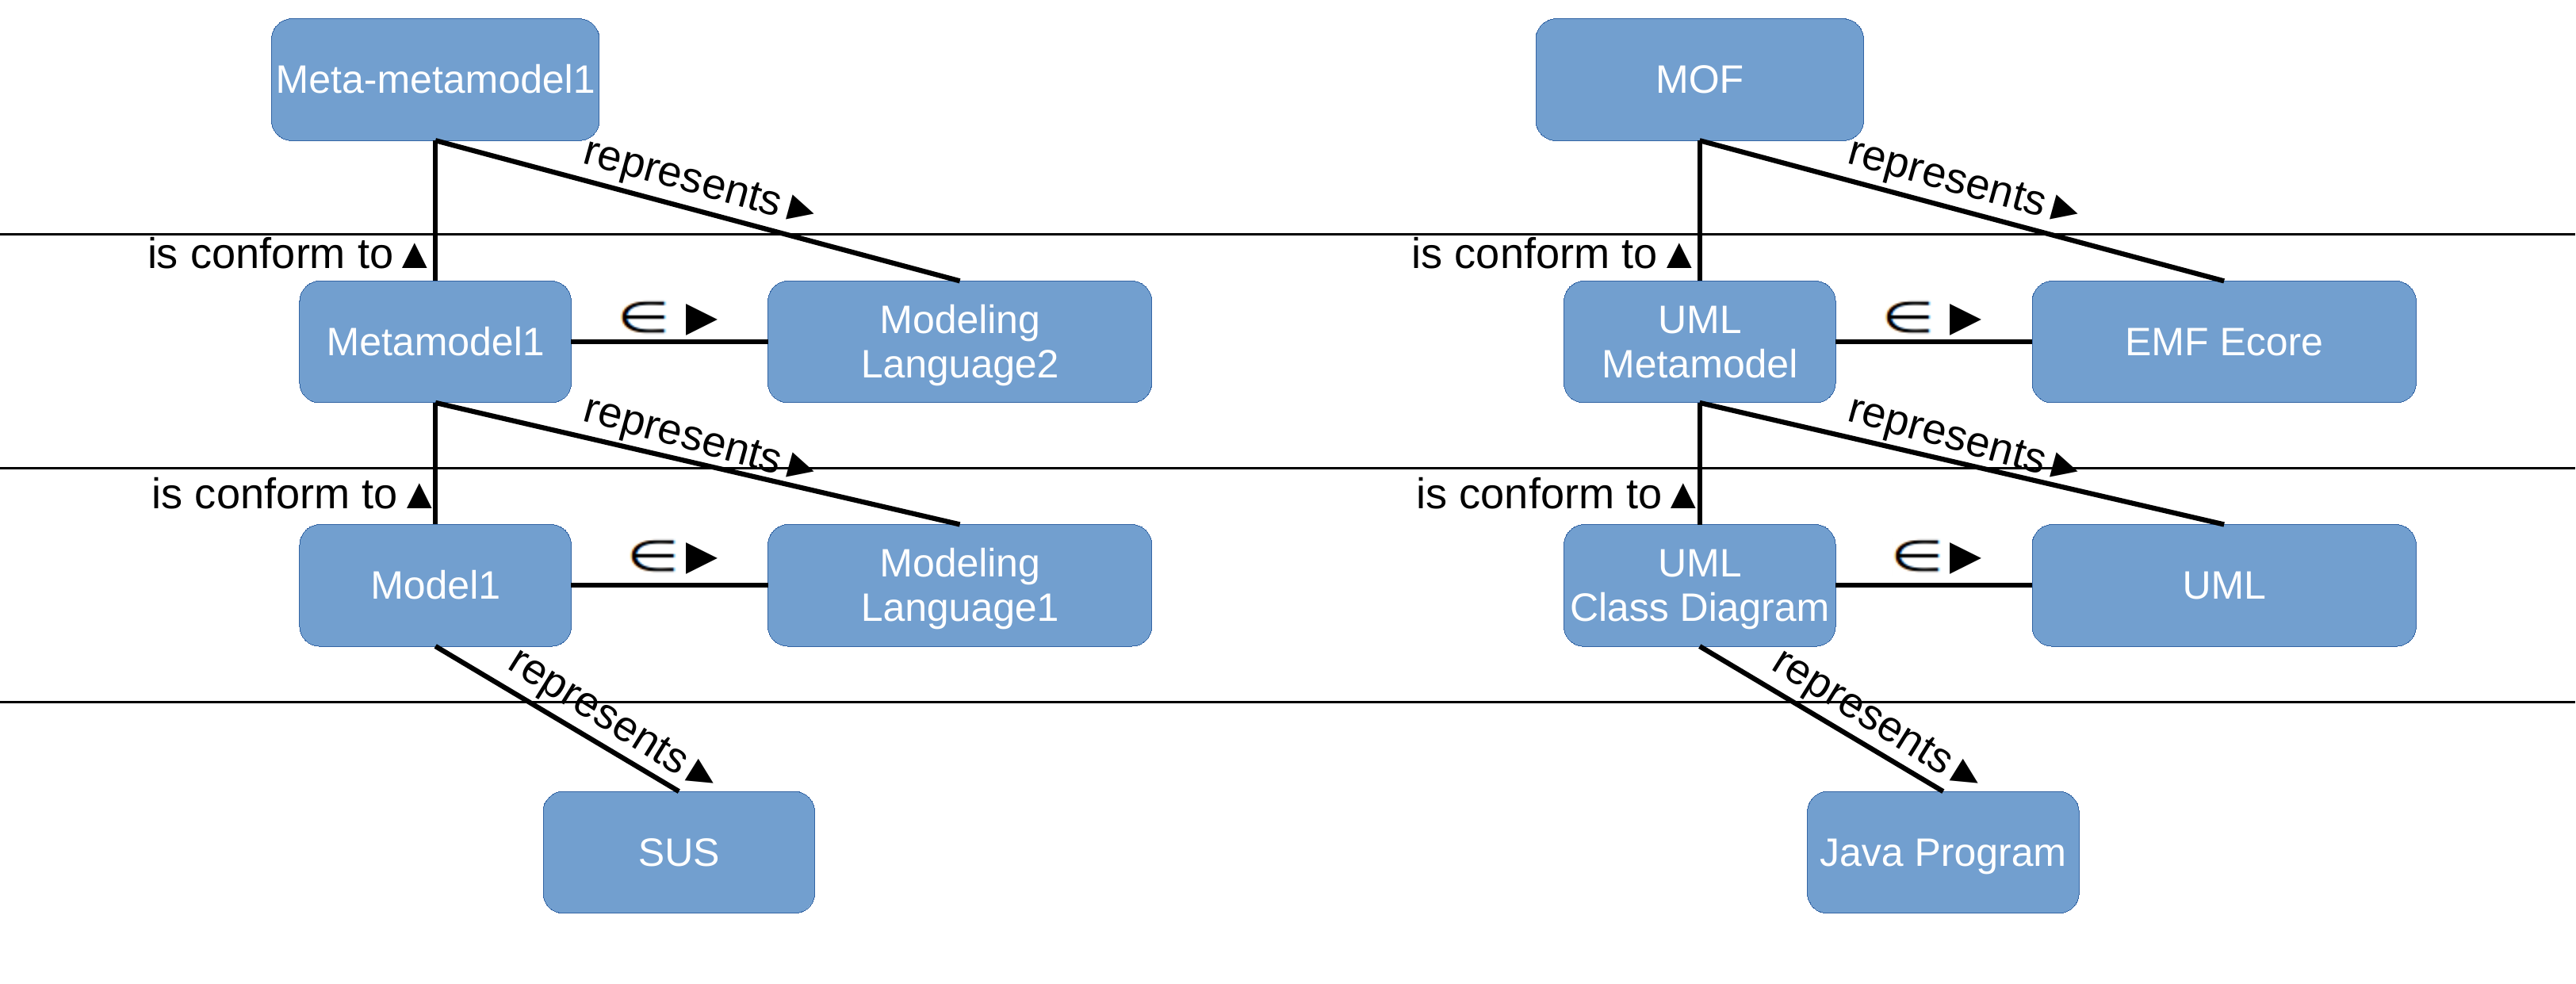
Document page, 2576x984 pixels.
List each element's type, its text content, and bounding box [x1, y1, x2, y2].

text_box Modeling Language1 [767, 524, 1152, 647]
text_box Metamodel1 [299, 281, 572, 403]
picture [1891, 538, 1927, 576]
text_box ► [1927, 519, 2004, 600]
text_box UML Class Diagram [1564, 524, 1836, 647]
text_box represents► [477, 624, 748, 837]
text_box UML [2032, 524, 2417, 647]
picture [627, 538, 664, 576]
text_box MOF [1536, 18, 1864, 141]
text_box SUS [543, 791, 815, 913]
text_box is conform to▲ [1404, 463, 1717, 524]
text_box represents► [1825, 374, 2107, 524]
text_box is conform to▲ [136, 224, 449, 285]
text_box represents► [1741, 624, 2013, 837]
text_box represents► [561, 374, 843, 524]
text_box Modeling Language2 [767, 281, 1152, 403]
text_box EMF Ecore [2032, 281, 2417, 403]
text_box ► [664, 519, 741, 600]
picture [1882, 299, 1927, 338]
text_box Java Program [1807, 791, 2080, 913]
text_box is conform to▲ [140, 463, 454, 524]
text_box represents► [561, 117, 843, 266]
text_box UML Metamodel [1564, 281, 1836, 403]
picture [618, 299, 664, 338]
text_box ► [664, 281, 741, 362]
text_box represents► [1825, 117, 2107, 266]
text_box is conform to▲ [1399, 224, 1713, 285]
text_box ► [1927, 281, 2004, 362]
text_box Model1 [299, 524, 572, 647]
text_box Meta-metamodel1 [271, 18, 599, 141]
